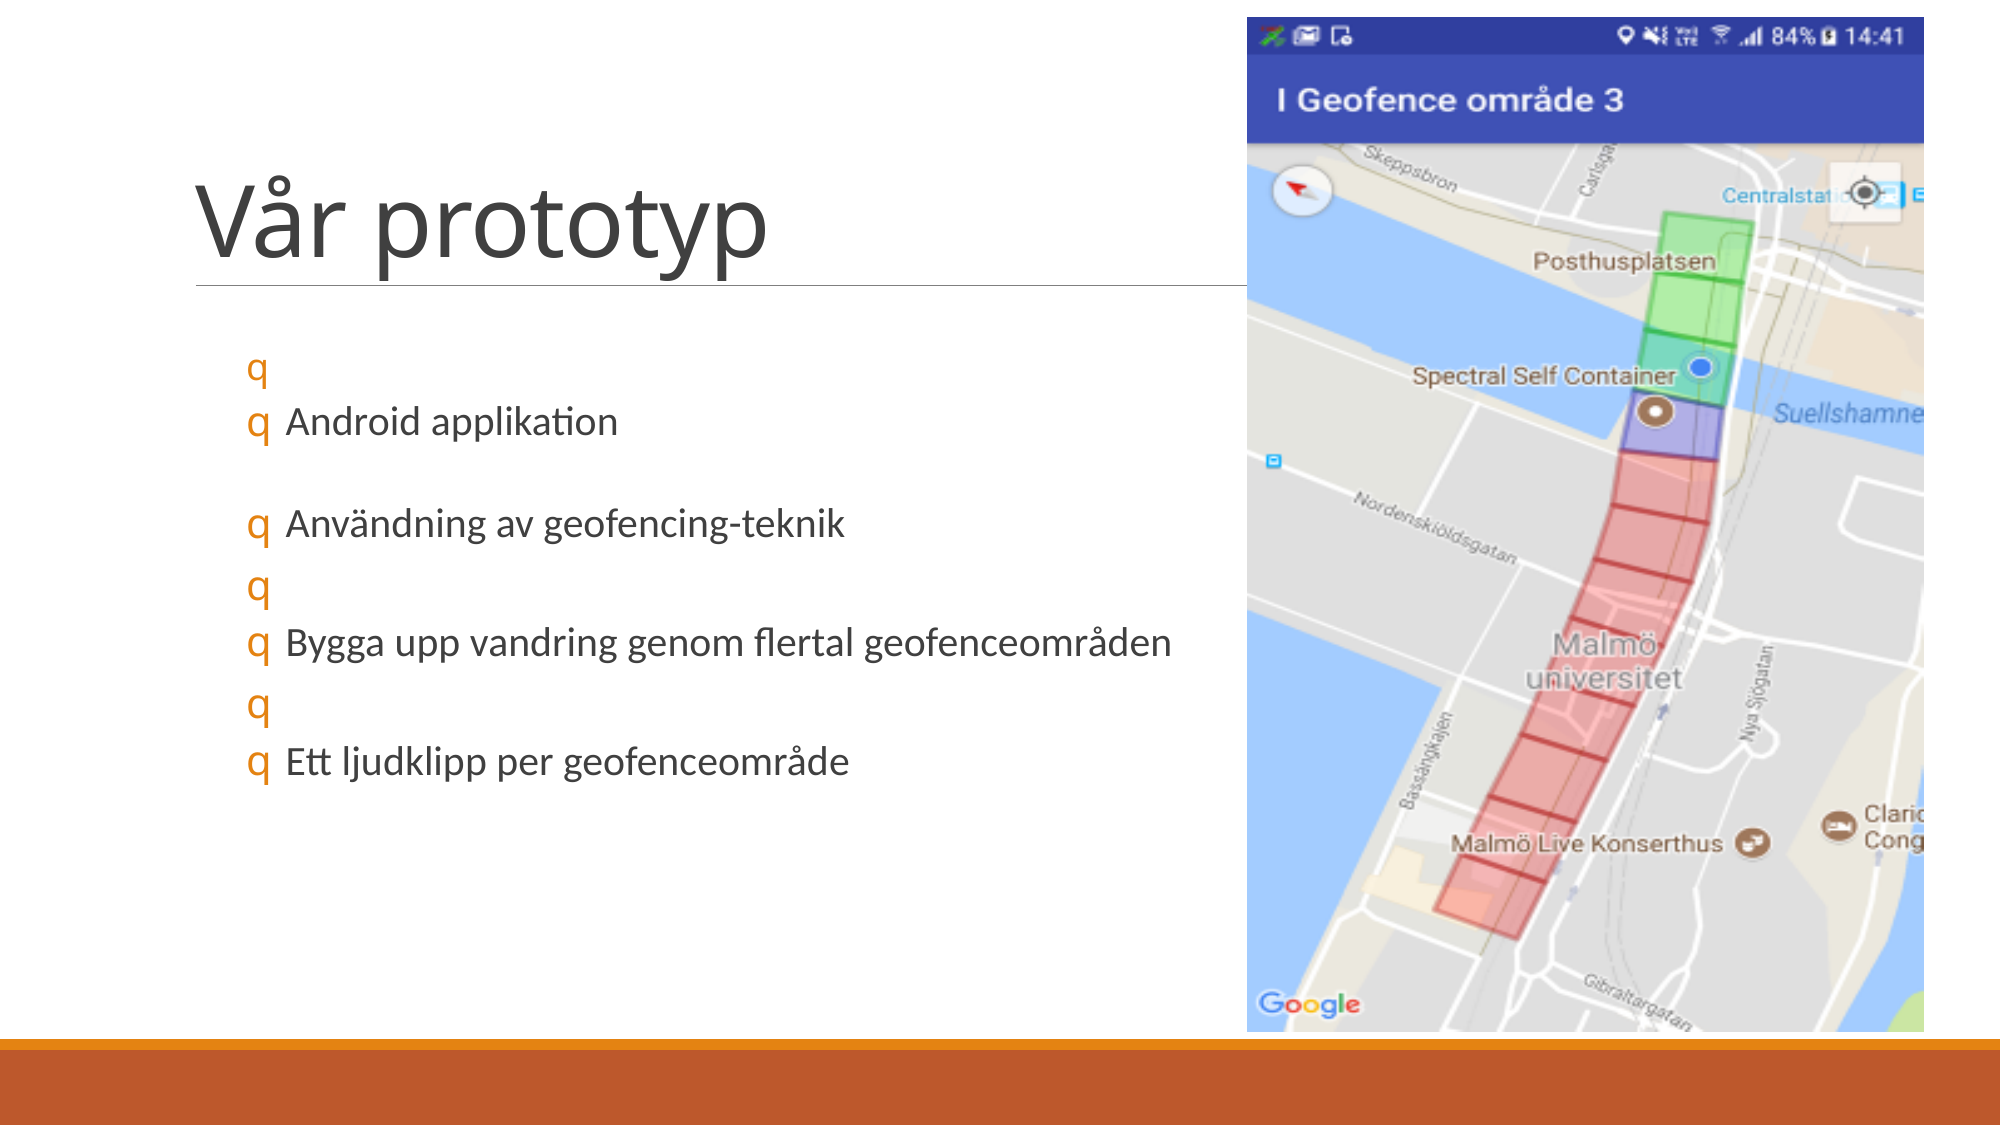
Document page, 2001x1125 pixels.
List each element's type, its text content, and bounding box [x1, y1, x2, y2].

list Android applikation Användning av geofencing-teknik Bygga upp vandring genom flertal geofenceområden Ett ljudklipp per geofenceområde [180, 332, 1194, 1009]
title Vår prototyp [180, 47, 1247, 286]
picture [1247, 17, 1924, 1032]
